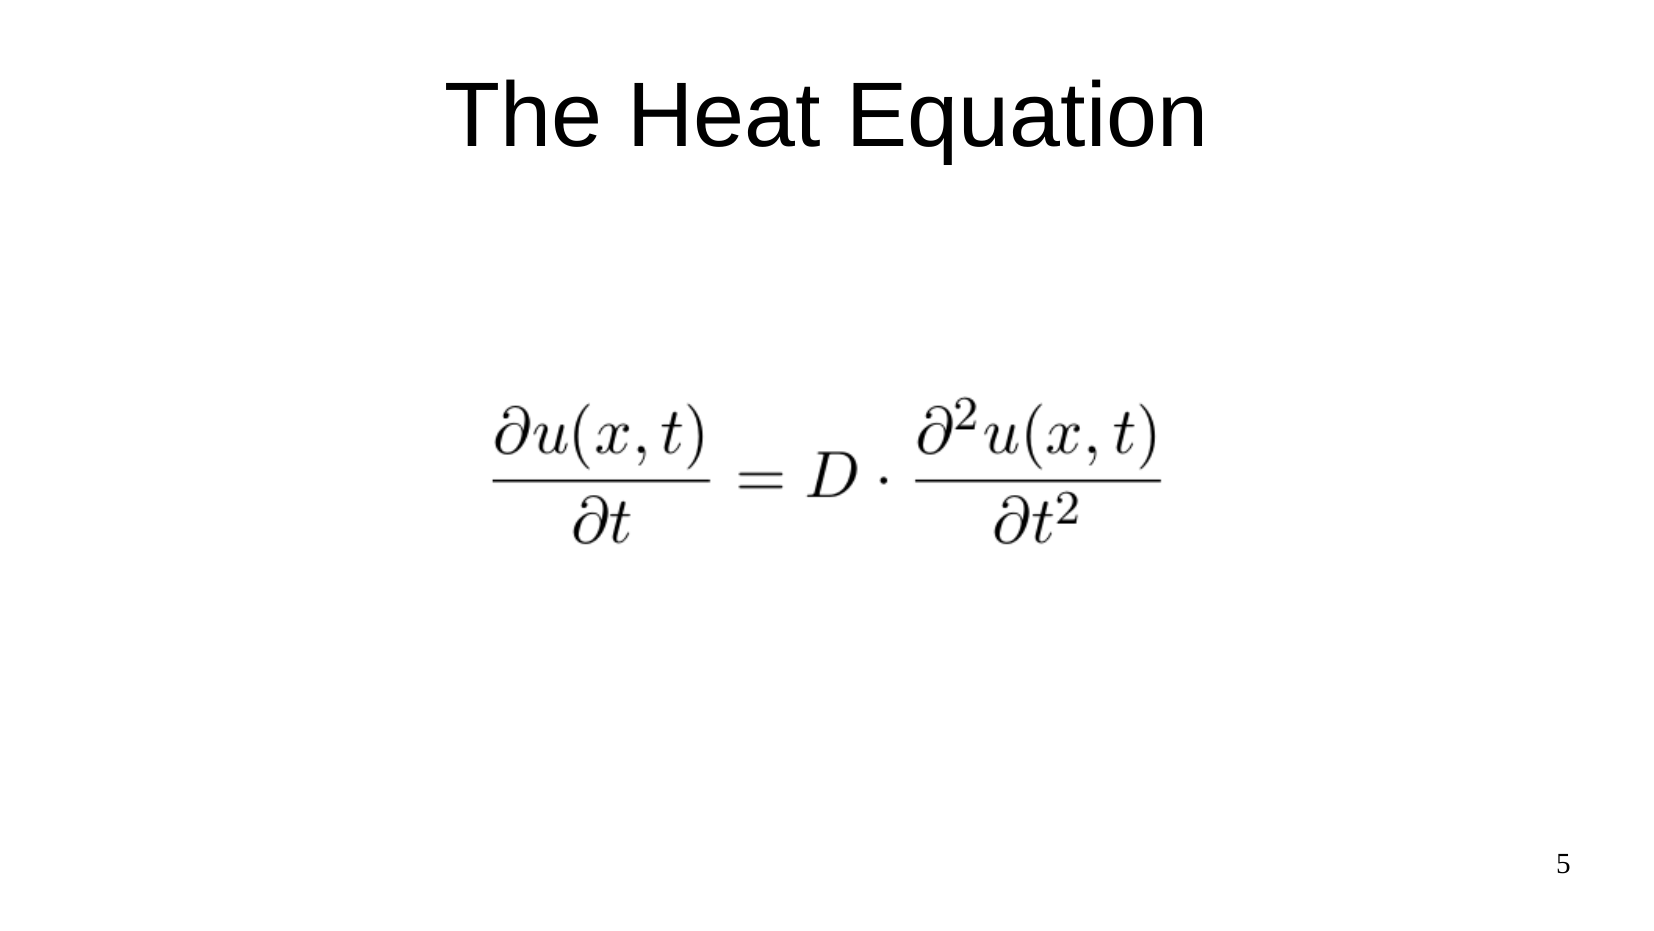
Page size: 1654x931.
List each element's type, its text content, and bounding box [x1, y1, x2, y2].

title The Heat Equation [82, 37, 1571, 193]
picture [421, 337, 1238, 571]
